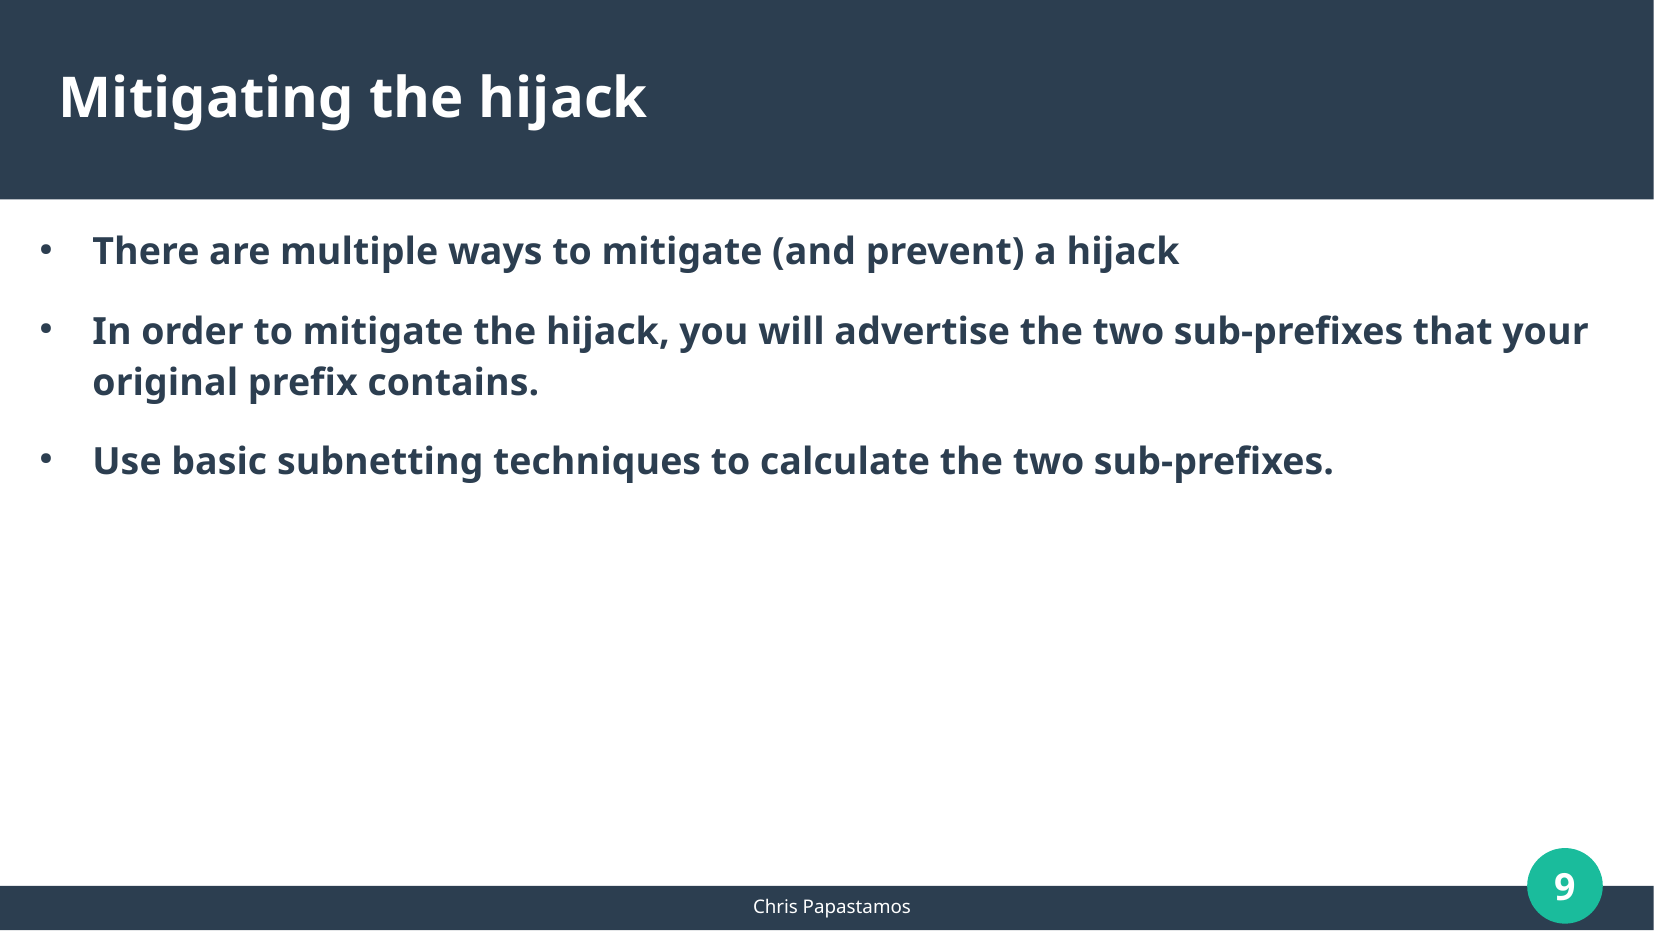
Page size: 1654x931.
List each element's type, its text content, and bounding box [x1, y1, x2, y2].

title Mitigating the hijack [59, 37, 1595, 156]
text_box Chris Papastamos [638, 888, 1026, 926]
list There are multiple ways to mitigate (and prevent) a hijack In order to mitigate the hijack, you will advertise the two sub-prefixes that your original prefix contains. Use basic subnetting techniques to calculate the two sub-prefixes. [21, 225, 1613, 863]
